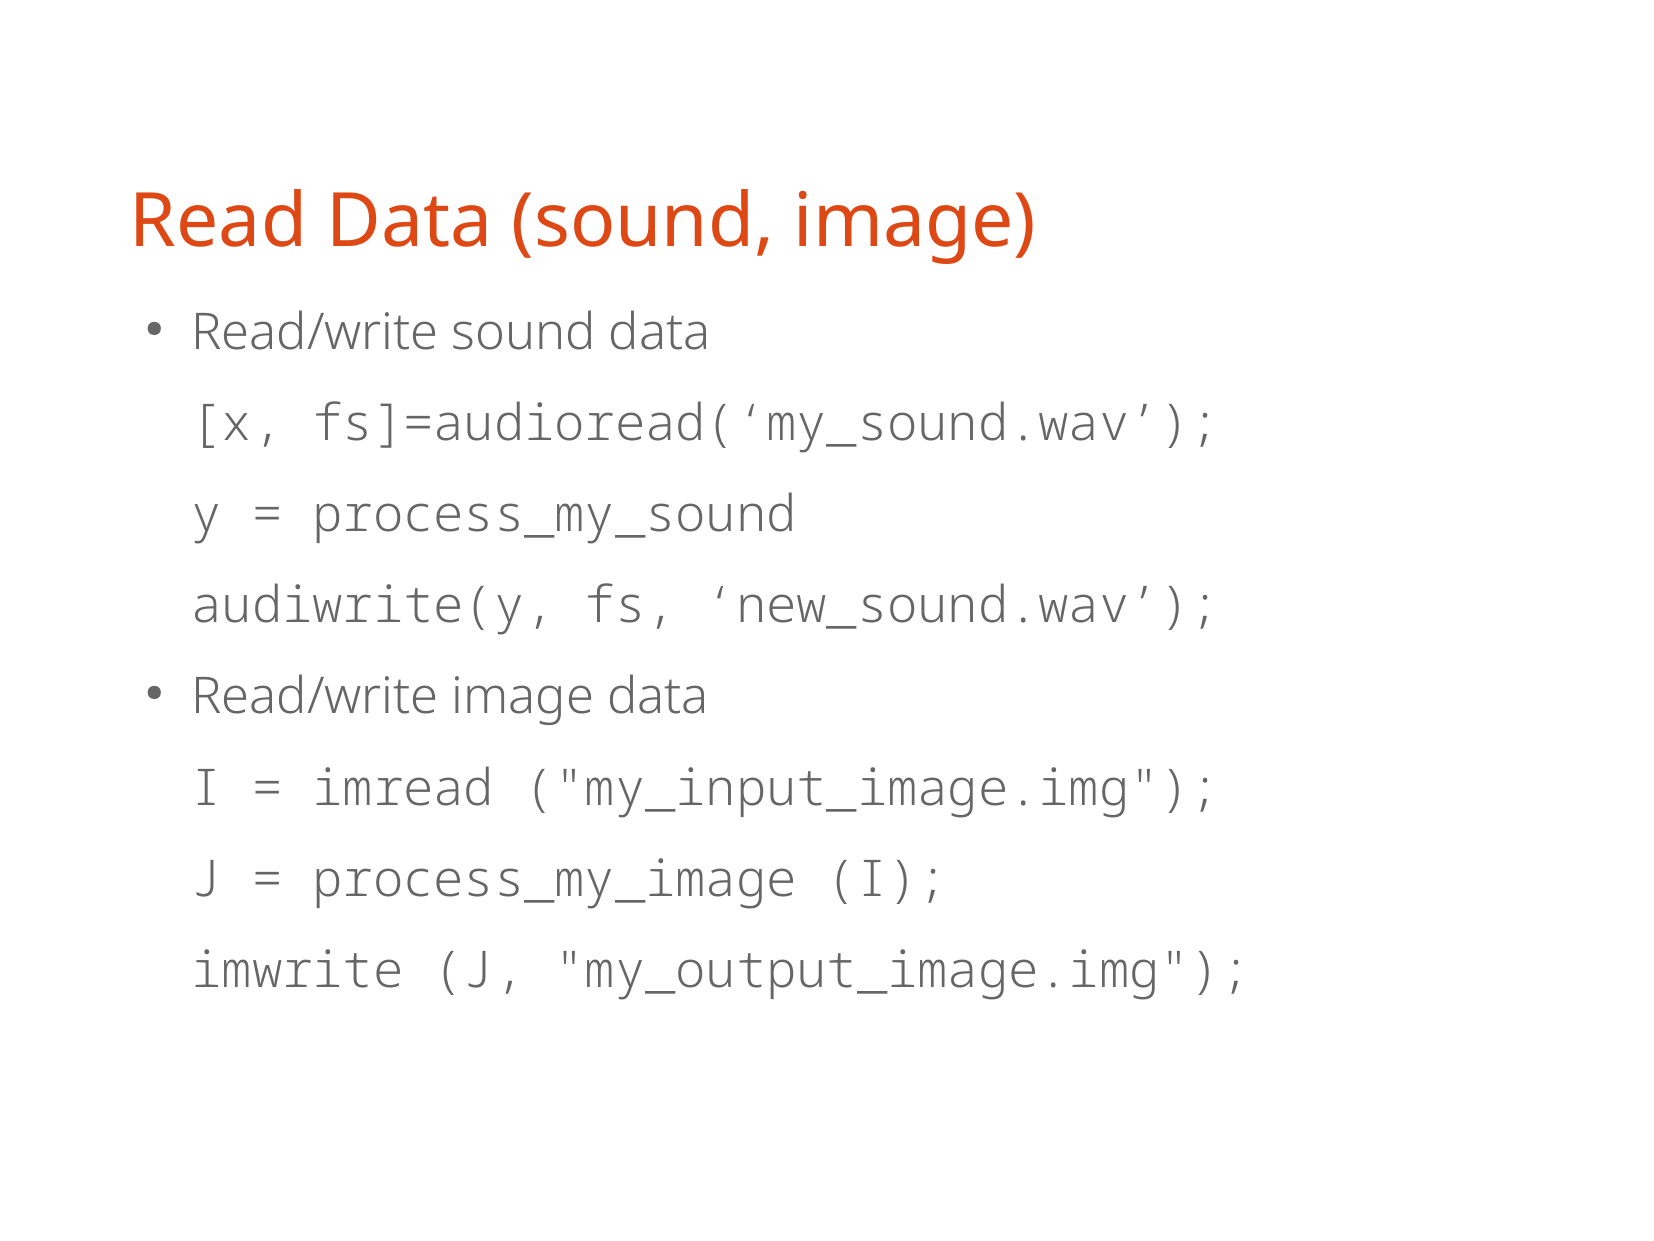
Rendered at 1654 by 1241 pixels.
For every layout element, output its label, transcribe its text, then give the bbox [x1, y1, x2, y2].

title Read Data (sound, image) [129, 153, 1518, 281]
list Read/write sound data [x, fs]=audioread(‘my_sound.wav’); y = process_my_sound audiwrite(y, fs, ‘new_sound.wav’); Read/write image data I = imread ("my_input_image.img"); J = process_my_image (I); imwrite (J, "my_output_image.img"); [129, 295, 1518, 1010]
